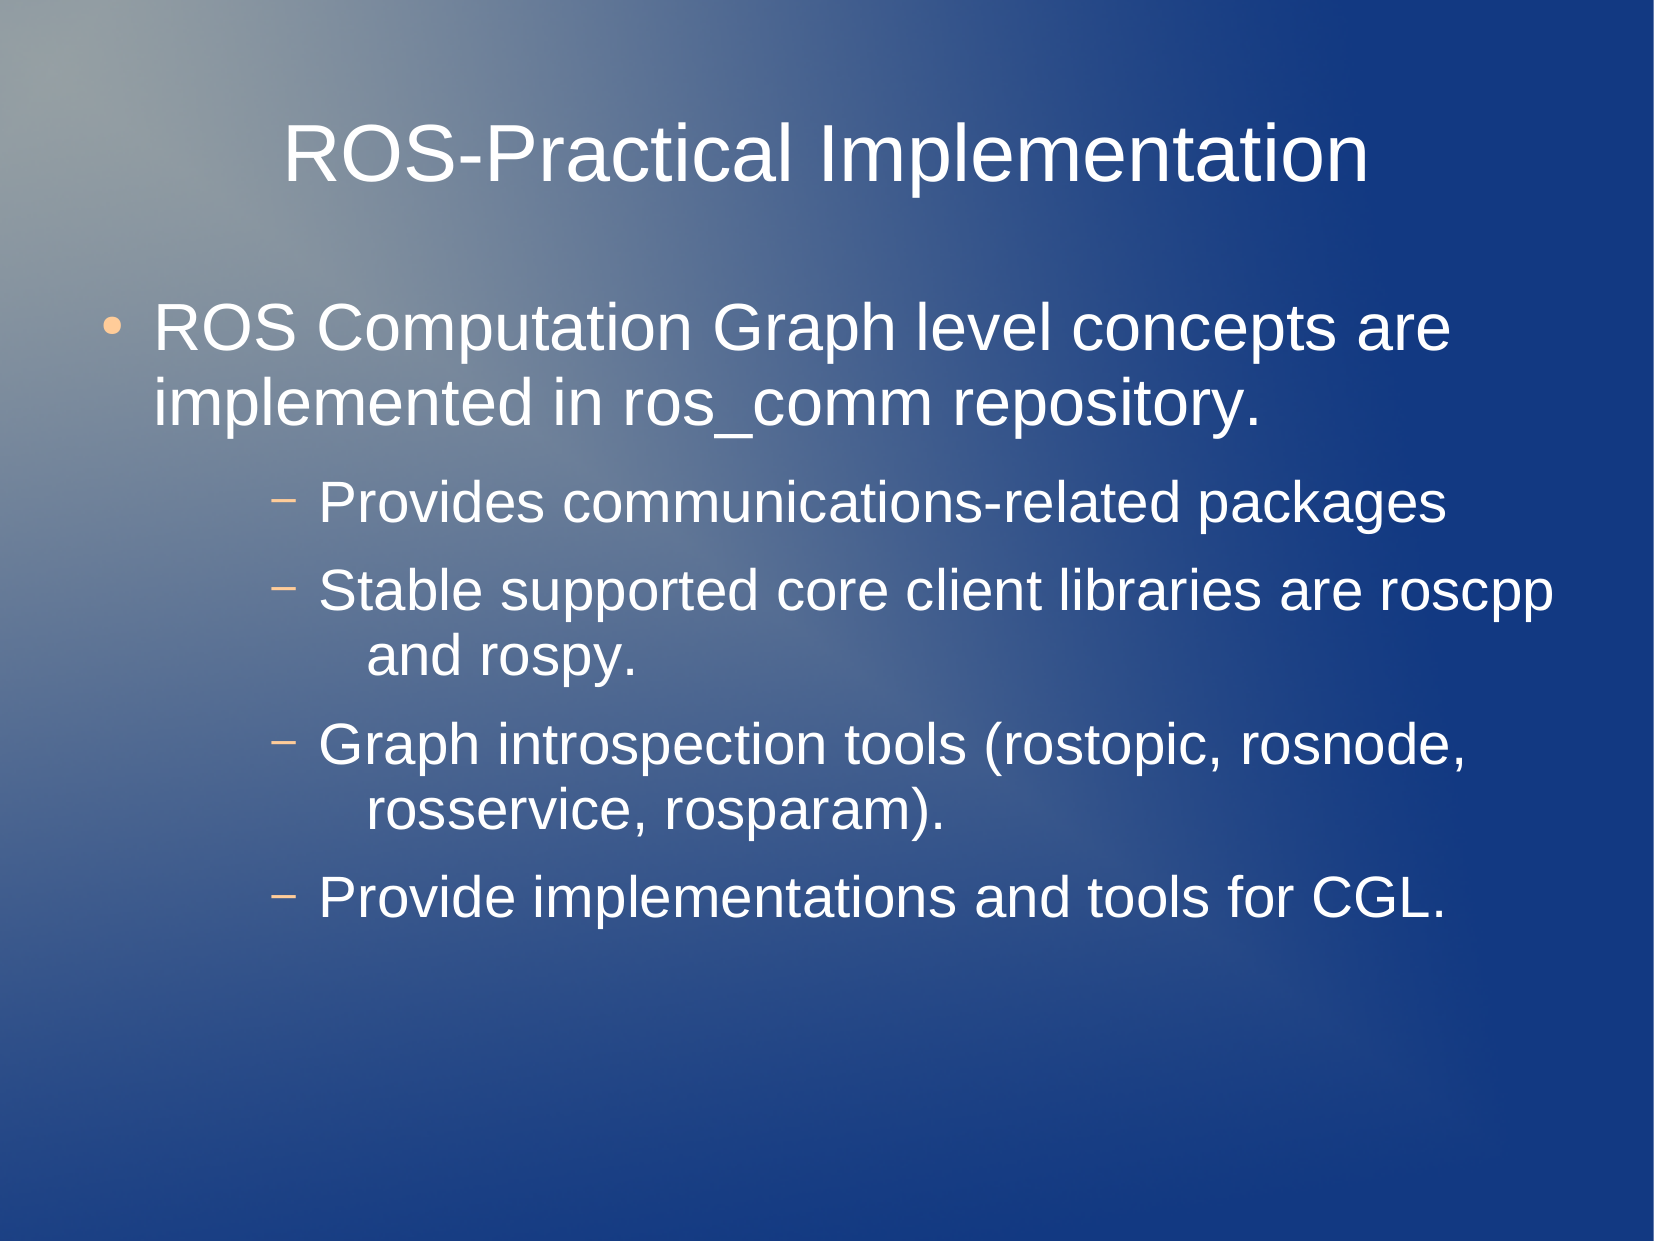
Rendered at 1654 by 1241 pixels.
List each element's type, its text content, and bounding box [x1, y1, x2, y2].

picture [0, 0, 1654, 1241]
title ROS-Practical Implementation [82, 49, 1571, 257]
list ROS Computation Graph level concepts are implemented in ros_comm repository. Provides communications-related packages Stable supported core client libraries are roscpp and rospy. Graph introspection tools (rostopic, rosnode, rosservice, rosparam). Provide implementations and tools for CGL. [82, 290, 1571, 1010]
